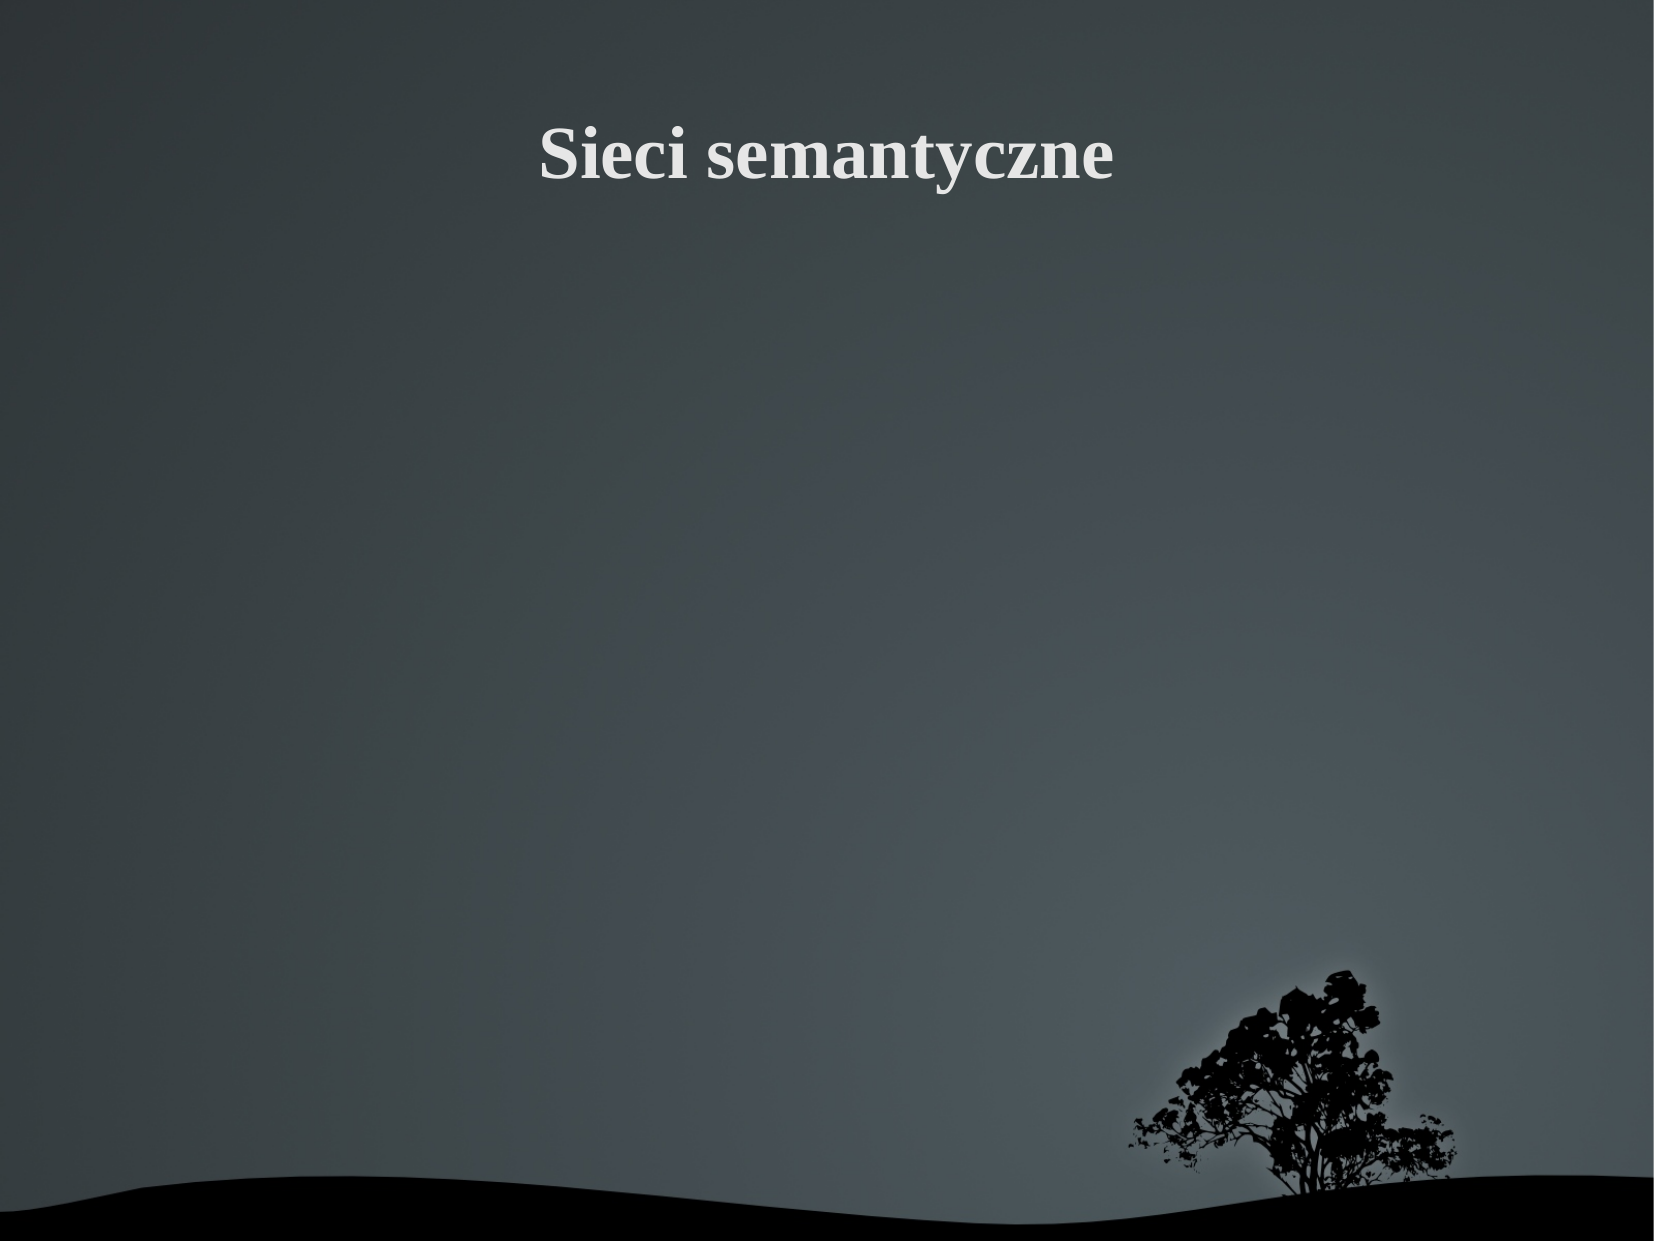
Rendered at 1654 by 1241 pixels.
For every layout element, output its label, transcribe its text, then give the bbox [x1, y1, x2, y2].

picture [0, 0, 1654, 1241]
title Sieci semantyczne [82, 56, 1571, 250]
